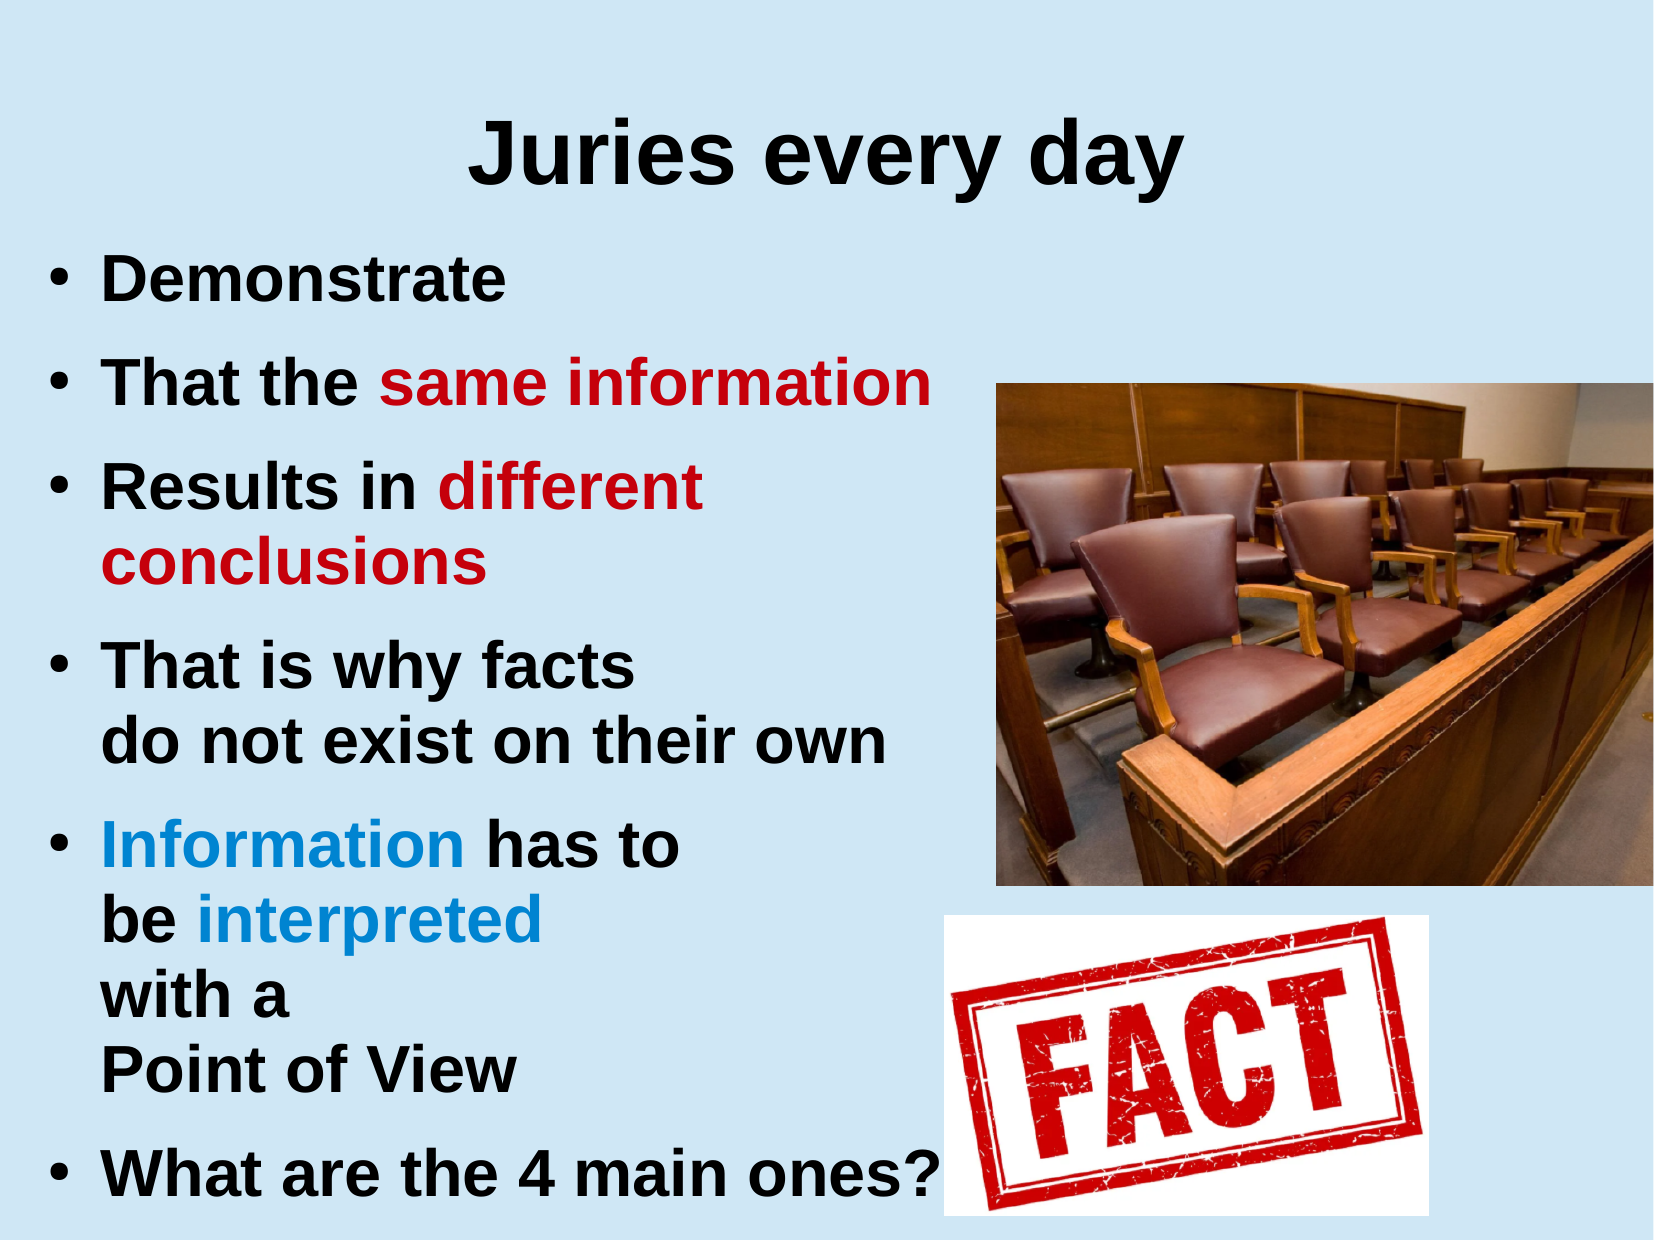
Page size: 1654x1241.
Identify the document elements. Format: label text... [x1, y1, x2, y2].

picture [996, 383, 1654, 886]
list Demonstrate That the same information Results in different conclusions That is why facts do not exist on their own Information has to be interpreted with a Point of View What are the 4 main ones? [29, 240, 1518, 1211]
picture [944, 915, 1429, 1216]
title Juries every day [82, 49, 1571, 257]
